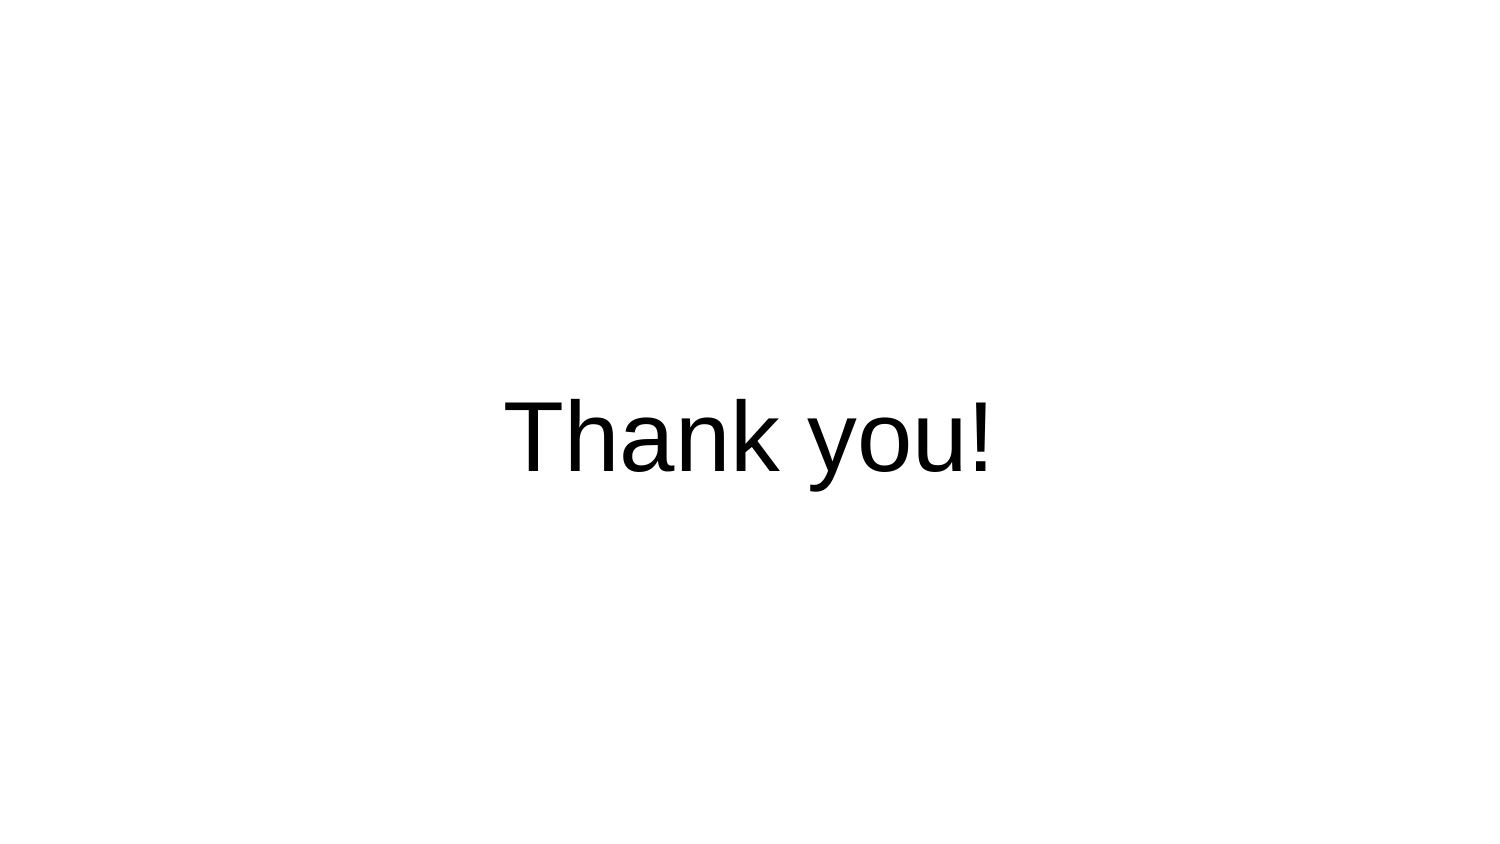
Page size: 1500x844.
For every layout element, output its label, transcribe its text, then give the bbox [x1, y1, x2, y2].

title Thank you! [51, 356, 1449, 488]
